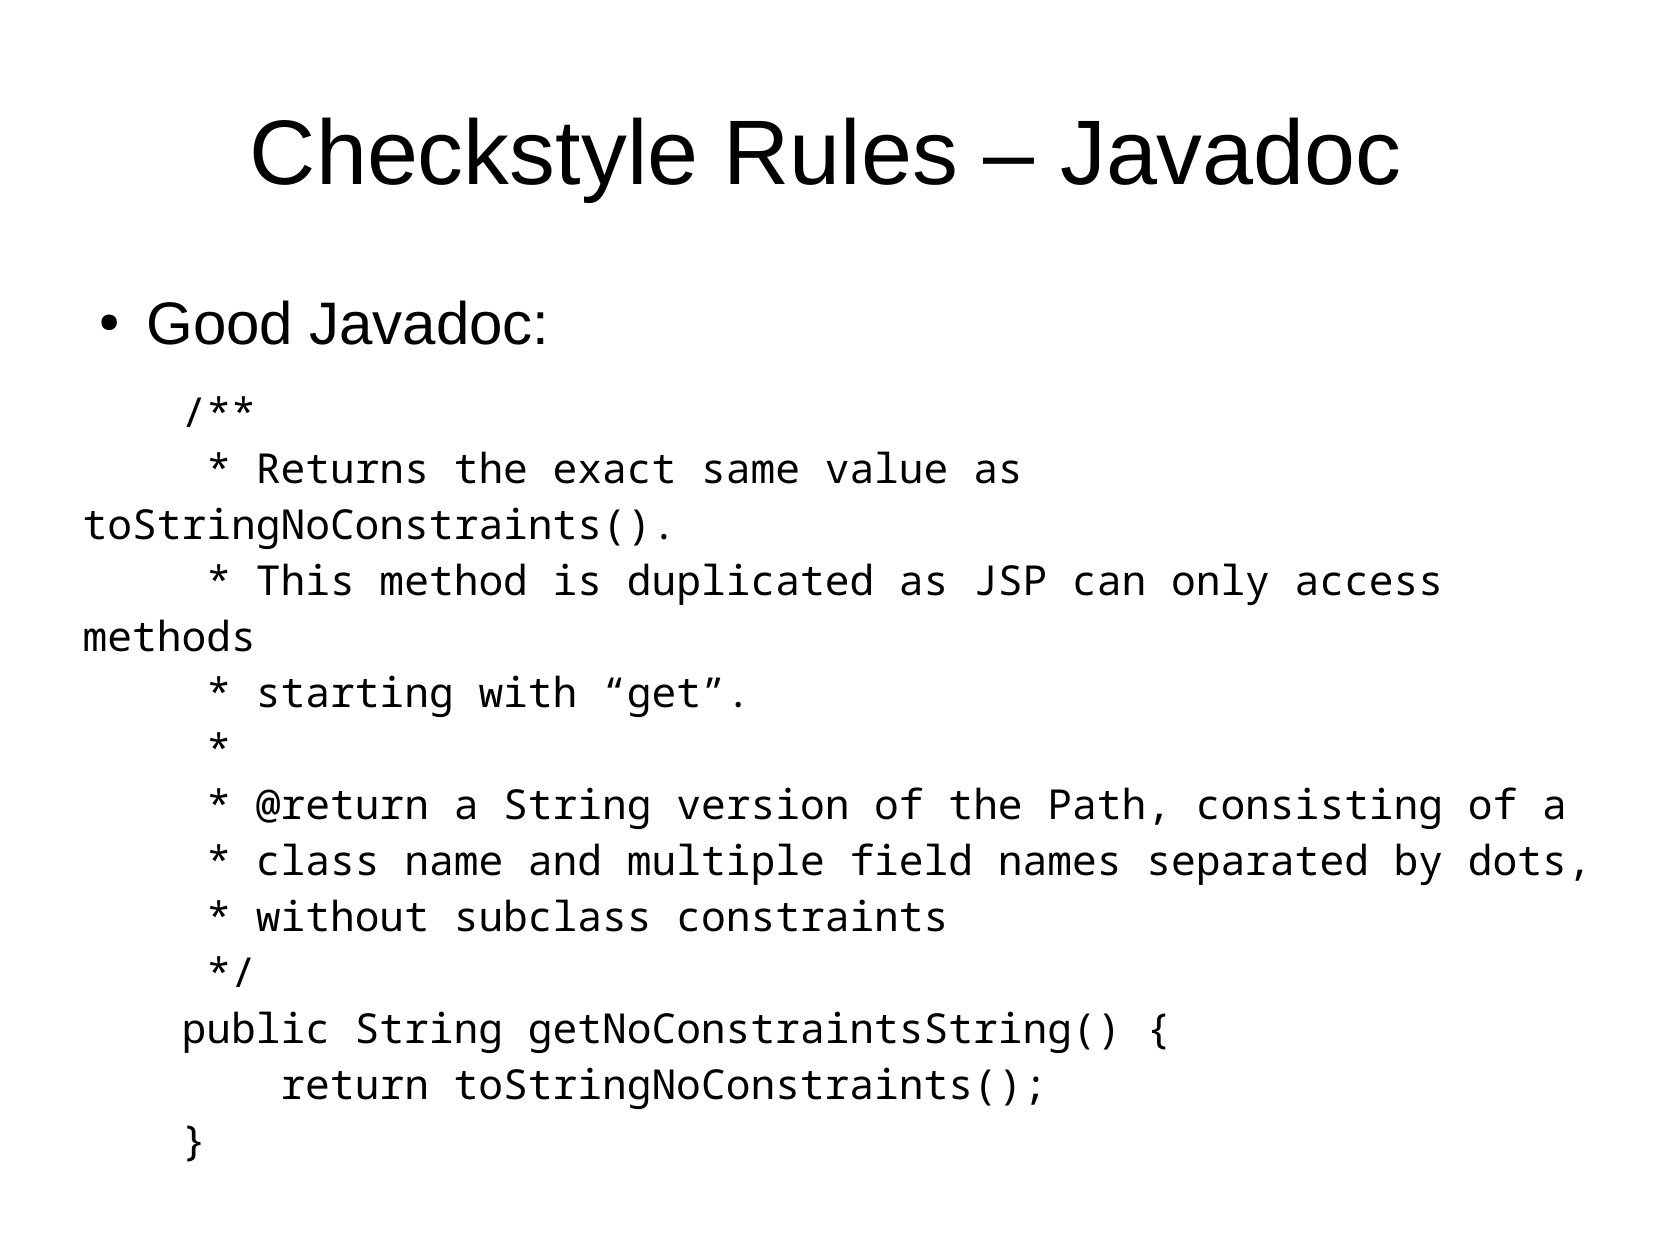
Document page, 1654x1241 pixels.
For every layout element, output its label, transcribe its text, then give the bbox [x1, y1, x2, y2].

list Good Javadoc: /** * Returns the exact same value as toStringNoConstraints(). * This method is duplicated as JSP can only access methods * starting with “get”. * * @return a String version of the Path, consisting of a * class name and multiple field names separated by dots, * without subclass constraints */ public String getNoConstraintsString() { return toStringNoConstraints(); } [82, 290, 1625, 1182]
title Checkstyle Rules – Javadoc [82, 56, 1571, 250]
